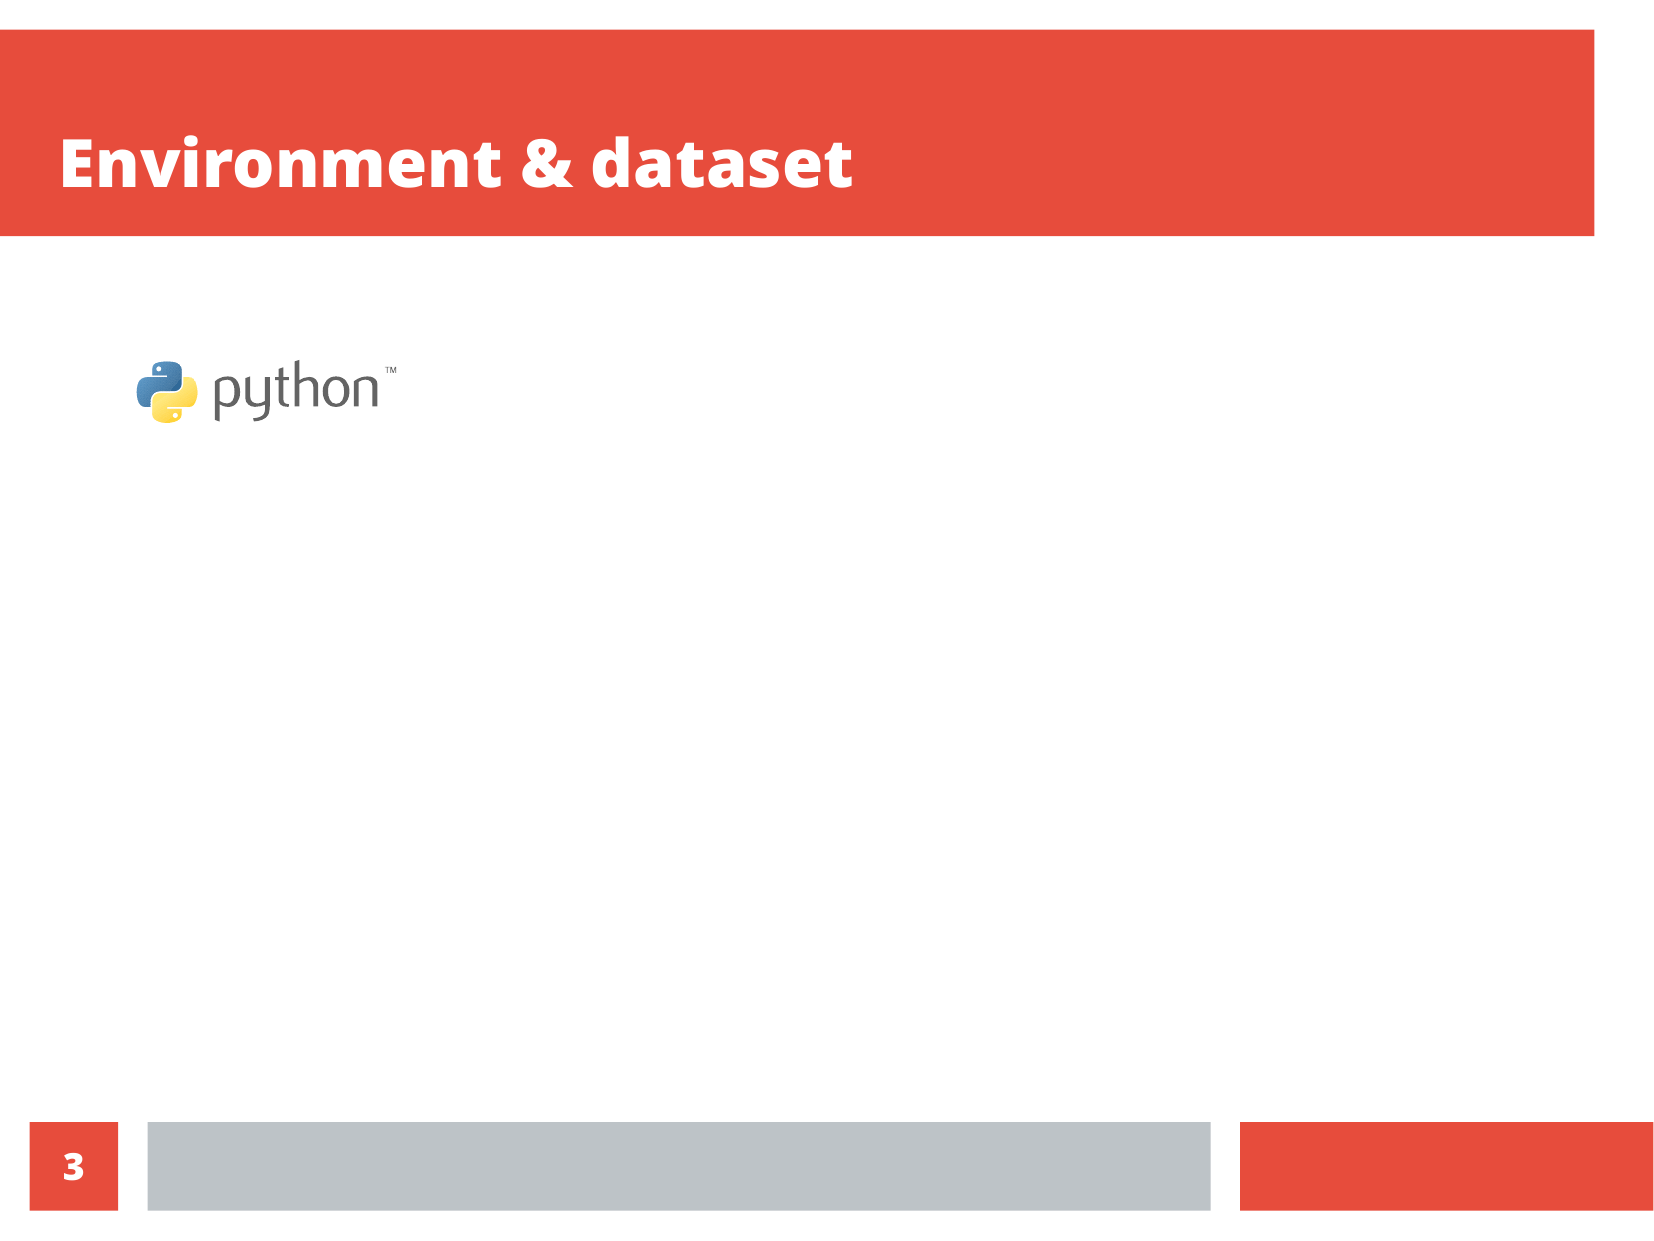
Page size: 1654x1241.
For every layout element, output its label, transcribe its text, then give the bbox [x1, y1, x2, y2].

picture [97, 285, 436, 511]
title Environment & dataset [59, 59, 1595, 207]
